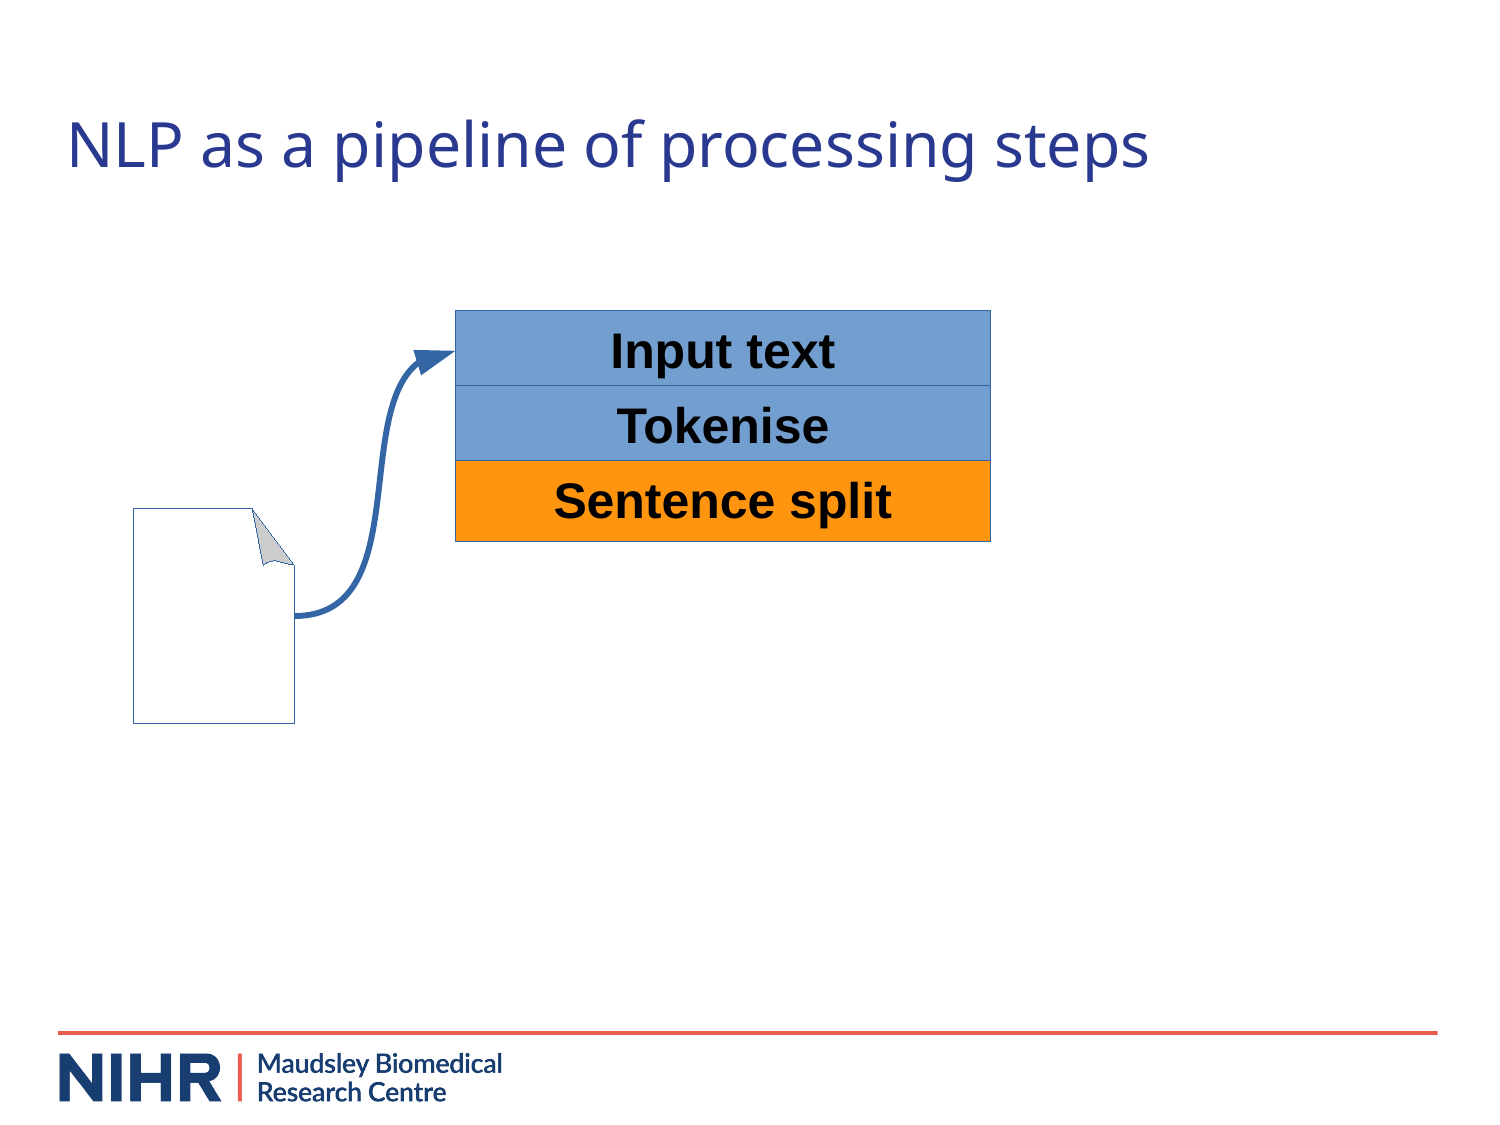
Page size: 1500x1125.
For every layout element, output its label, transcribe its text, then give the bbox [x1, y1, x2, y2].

text_box Tokenise [455, 385, 991, 460]
text_box Sentence split [455, 460, 991, 542]
title NLP as a pipeline of processing steps [51, 89, 1450, 223]
picture [29, 1018, 531, 1125]
text_box Input text [455, 310, 991, 385]
text_box [133, 508, 295, 724]
